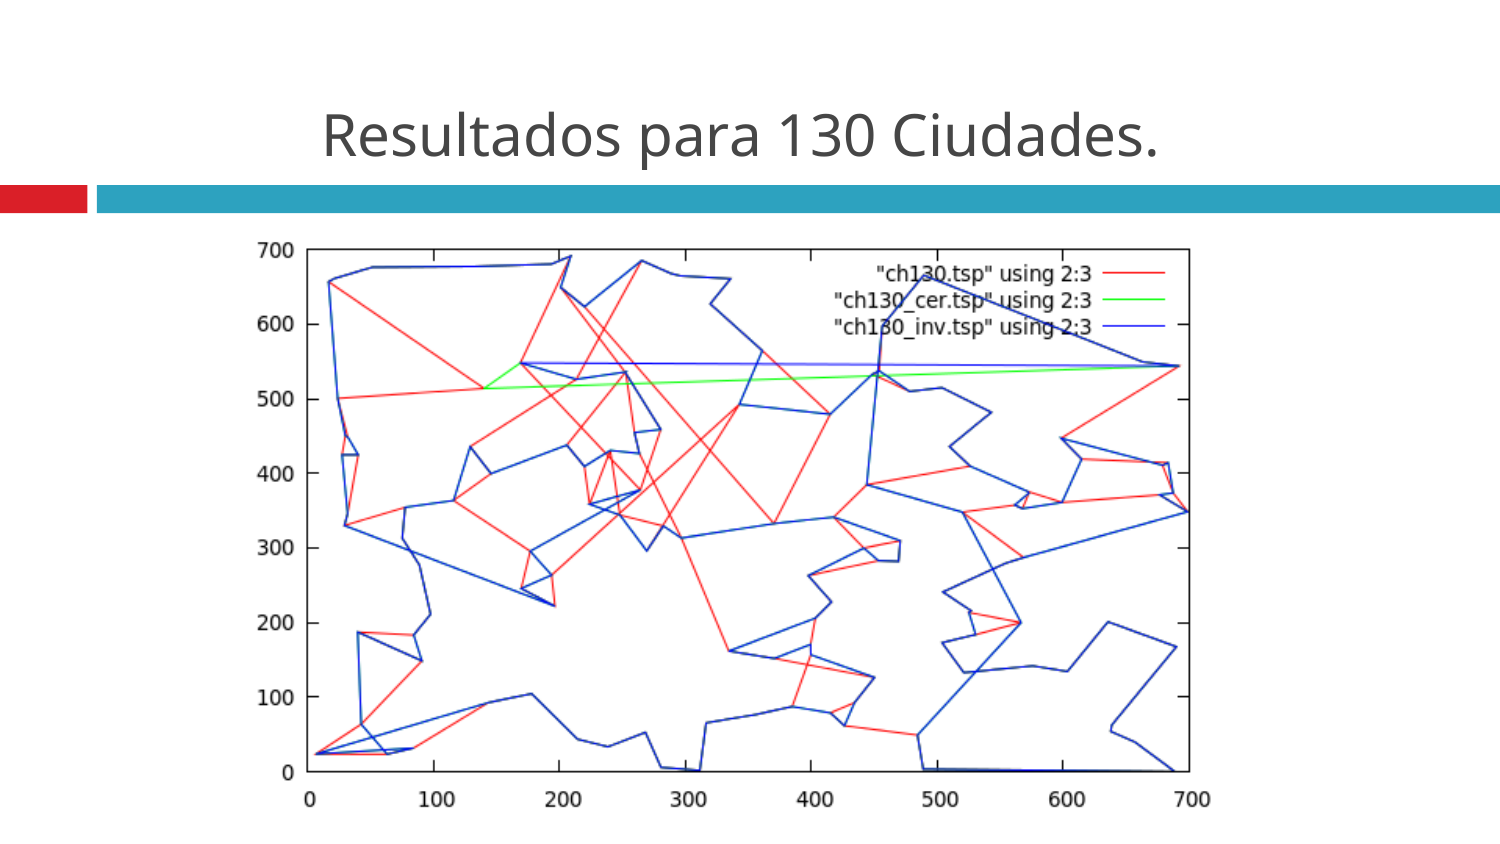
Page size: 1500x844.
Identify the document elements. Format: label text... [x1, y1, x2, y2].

text_box Resultados para 130 Ciudades. [123, 87, 1359, 178]
picture [241, 230, 1217, 815]
